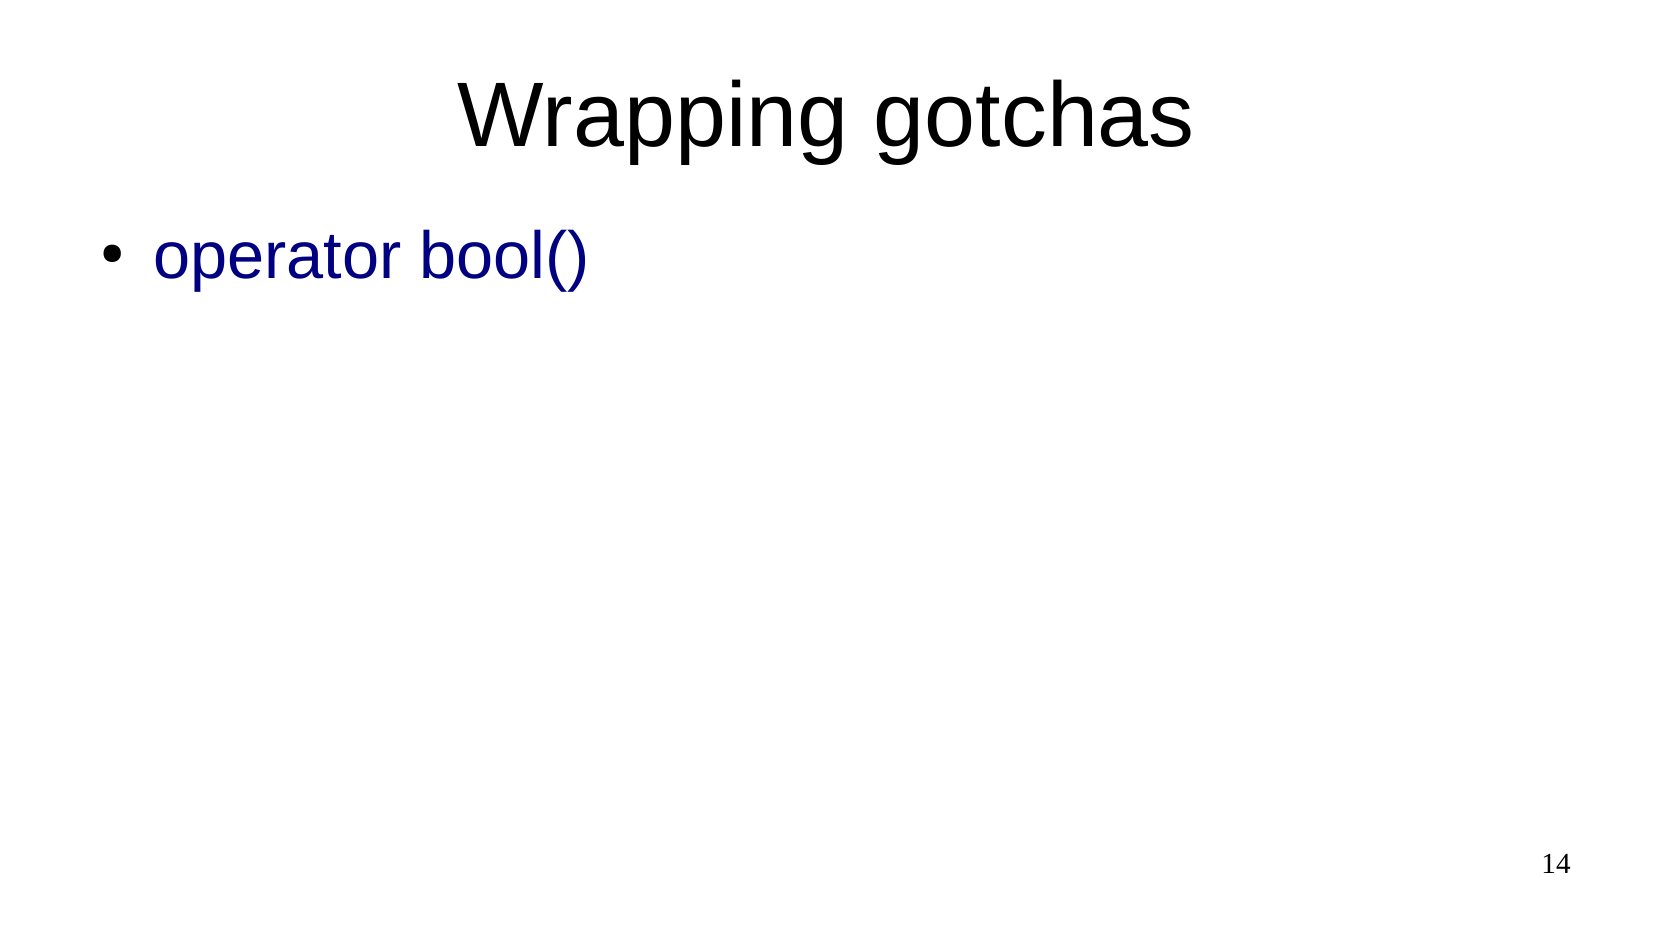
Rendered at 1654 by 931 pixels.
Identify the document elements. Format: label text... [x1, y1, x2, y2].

title Wrapping gotchas [82, 37, 1571, 193]
list operator bool() [82, 217, 1571, 758]
